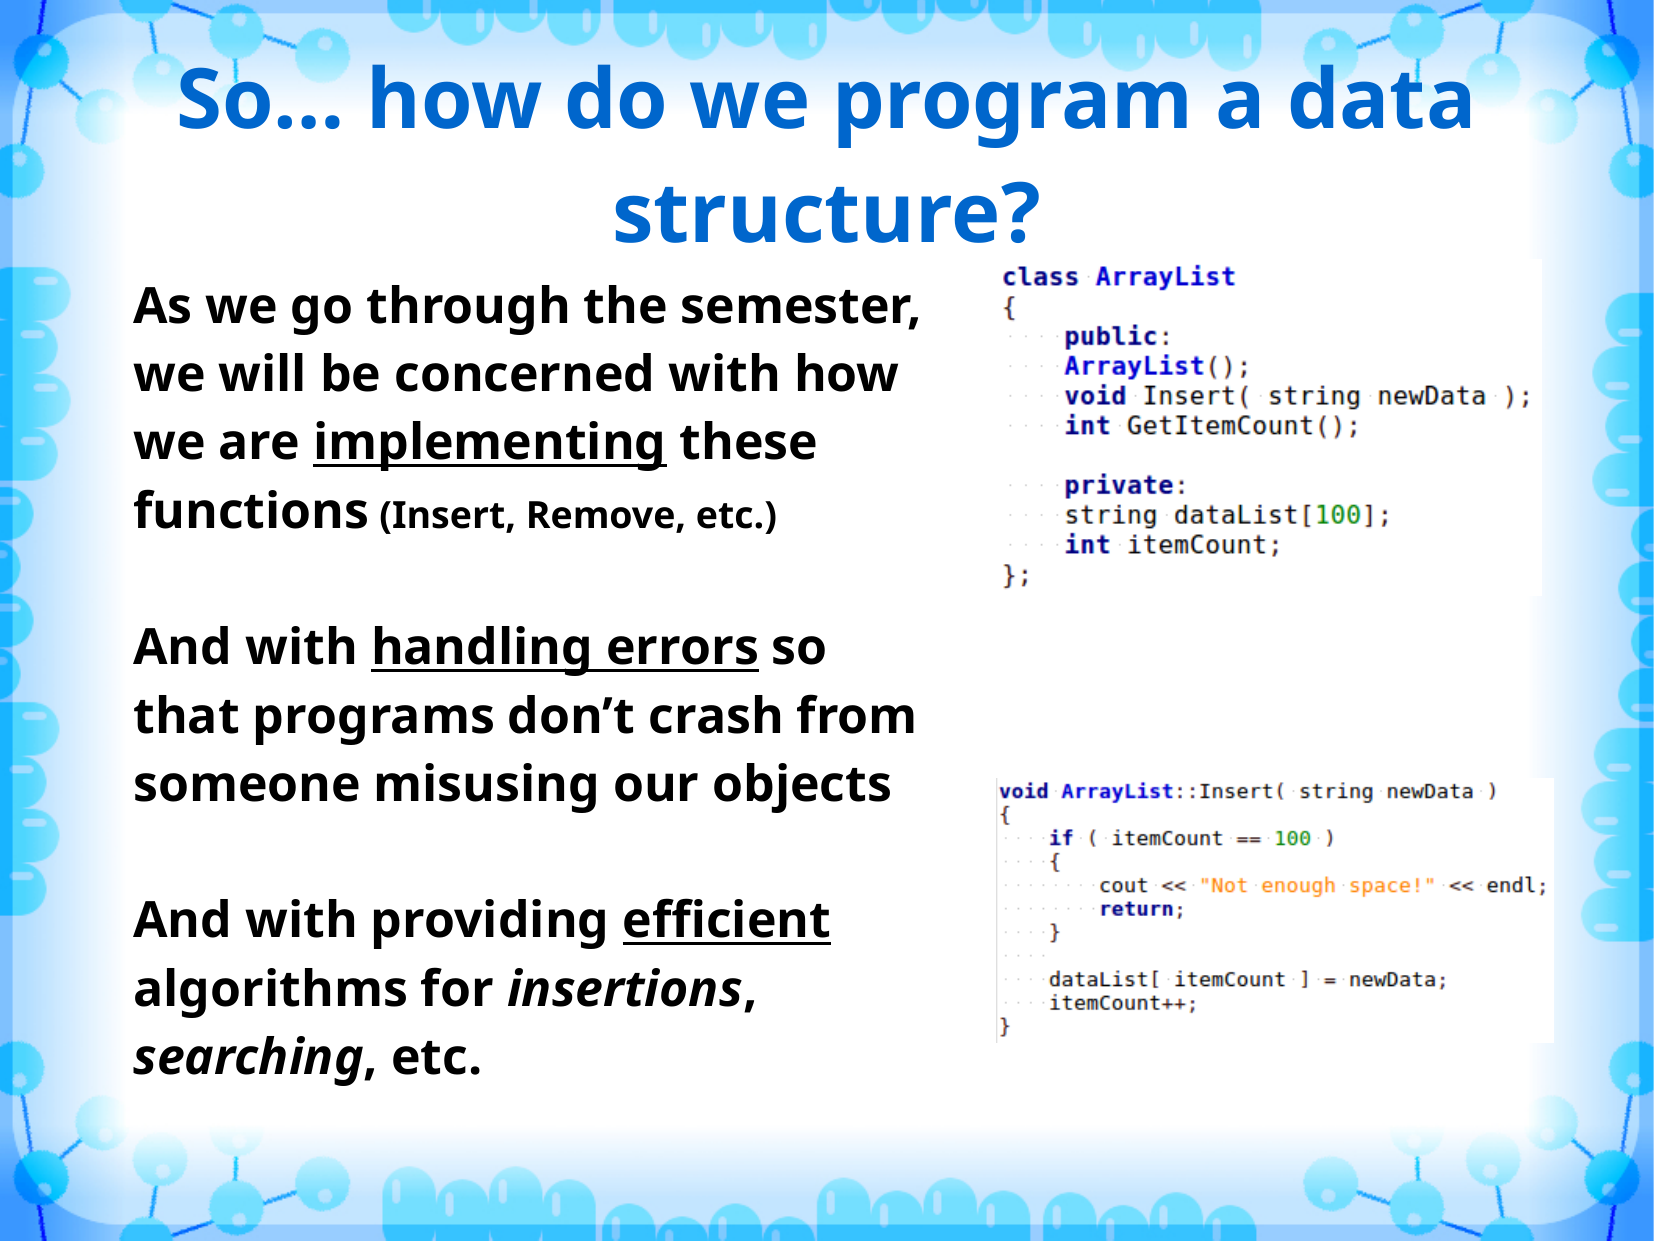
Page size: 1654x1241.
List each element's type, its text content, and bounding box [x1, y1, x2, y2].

text_box As we go through the semester, we will be concerned with how we are implementing these functions (Insert, Remove, etc.) And with handling errors so that programs don’t crash from someone misusing our objects And with providing efficient algorithms for insertions, searching, etc. [133, 270, 934, 1093]
picture [0, 0, 1654, 1241]
title So… how do we program a data structure? [82, 49, 1571, 257]
